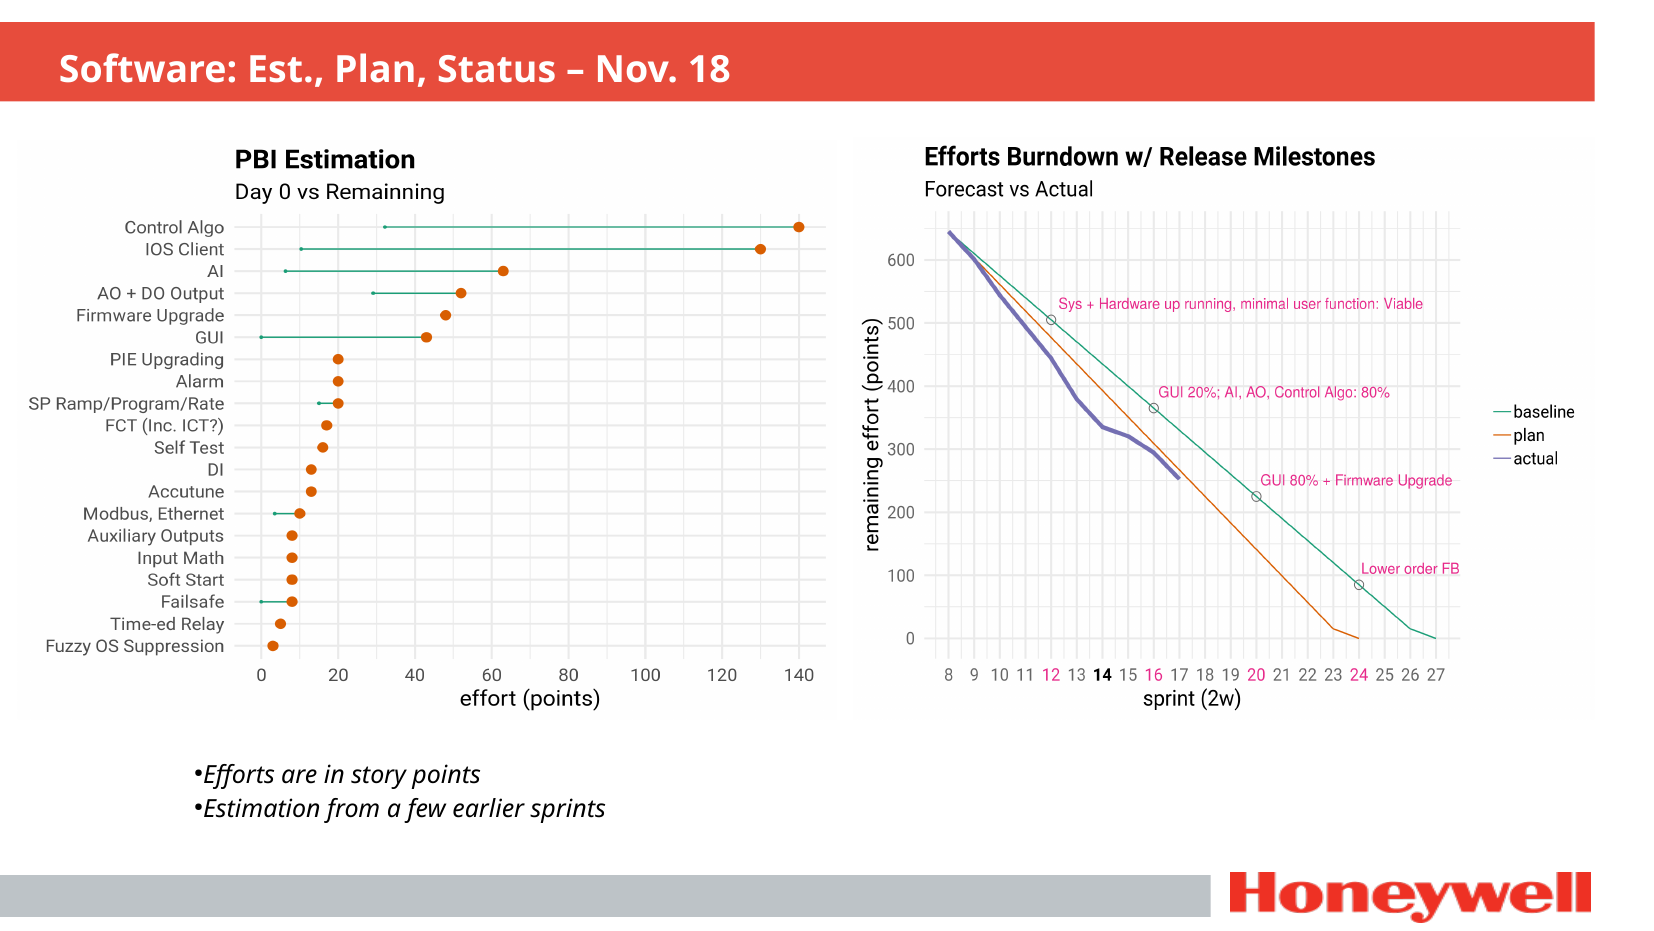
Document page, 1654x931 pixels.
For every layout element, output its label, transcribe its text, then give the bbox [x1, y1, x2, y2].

title Software: Est., Plan, Status – Nov. 18 [59, 44, 1595, 91]
text_box Efforts are in story points Estimation from a few earlier sprints [179, 749, 757, 823]
picture [17, 141, 837, 721]
picture [853, 137, 1595, 721]
